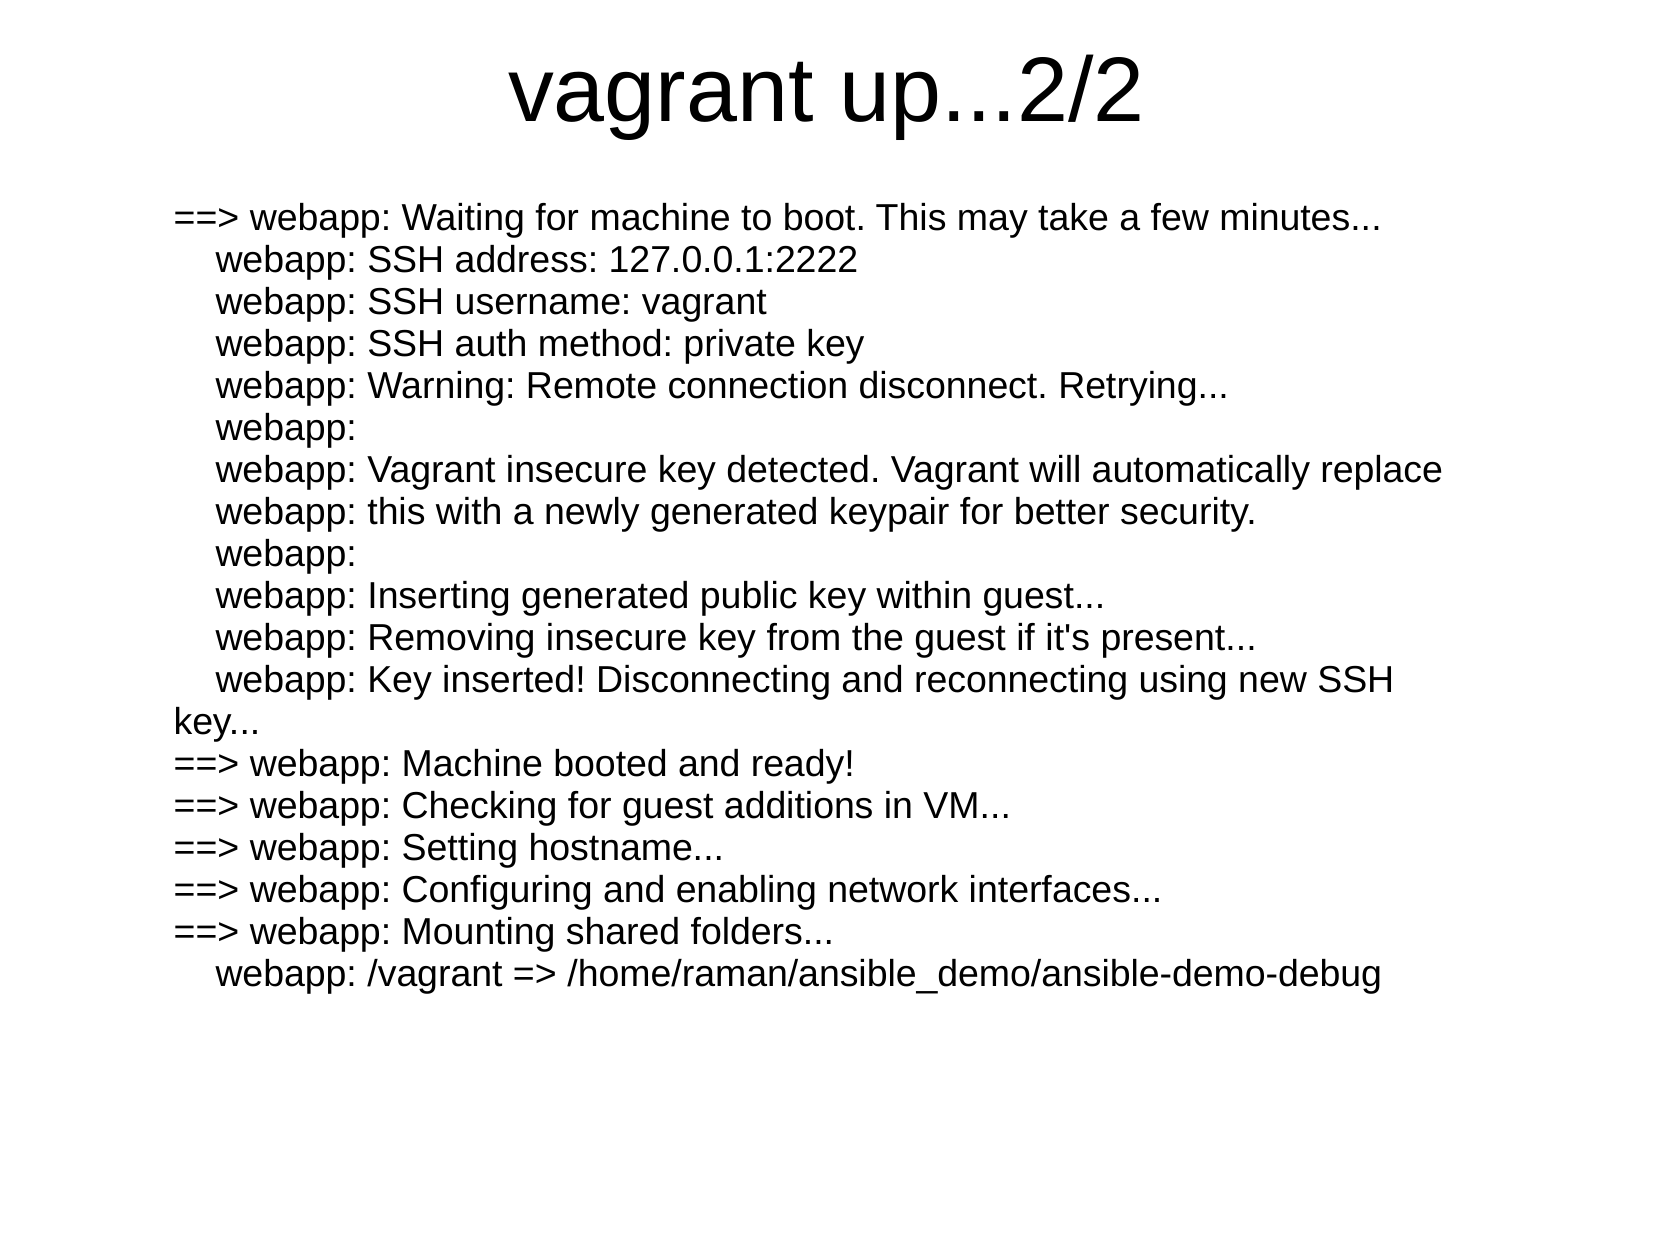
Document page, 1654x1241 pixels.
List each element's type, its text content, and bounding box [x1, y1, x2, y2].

title vagrant up...2/2 [82, 38, 1571, 142]
text_box ==> webapp: Waiting for machine to boot. This may take a few minutes... webapp: SSH address: 127.0.0.1:2222 webapp: SSH username: vagrant webapp: SSH auth method: private key webapp: Warning: Remote connection disconnect. Retrying... webapp: webapp: Vagrant insecure key detected. Vagrant will automatically replace webapp: this with a newly generated keypair for better security. webapp: webapp: Inserting generated public key within guest... webapp: Removing insecure key from the guest if it's present... webapp: Key inserted! Disconnecting and reconnecting using new SSH key... ==> webapp: Machine booted and ready! ==> webapp: Checking for guest additions in VM... ==> webapp: Setting hostname... ==> webapp: Configuring and enabling network interfaces... ==> webapp: Mounting shared folders... webapp: /vagrant => /home/raman/ansible_demo/ansible-demo-debug [158, 188, 1507, 1013]
